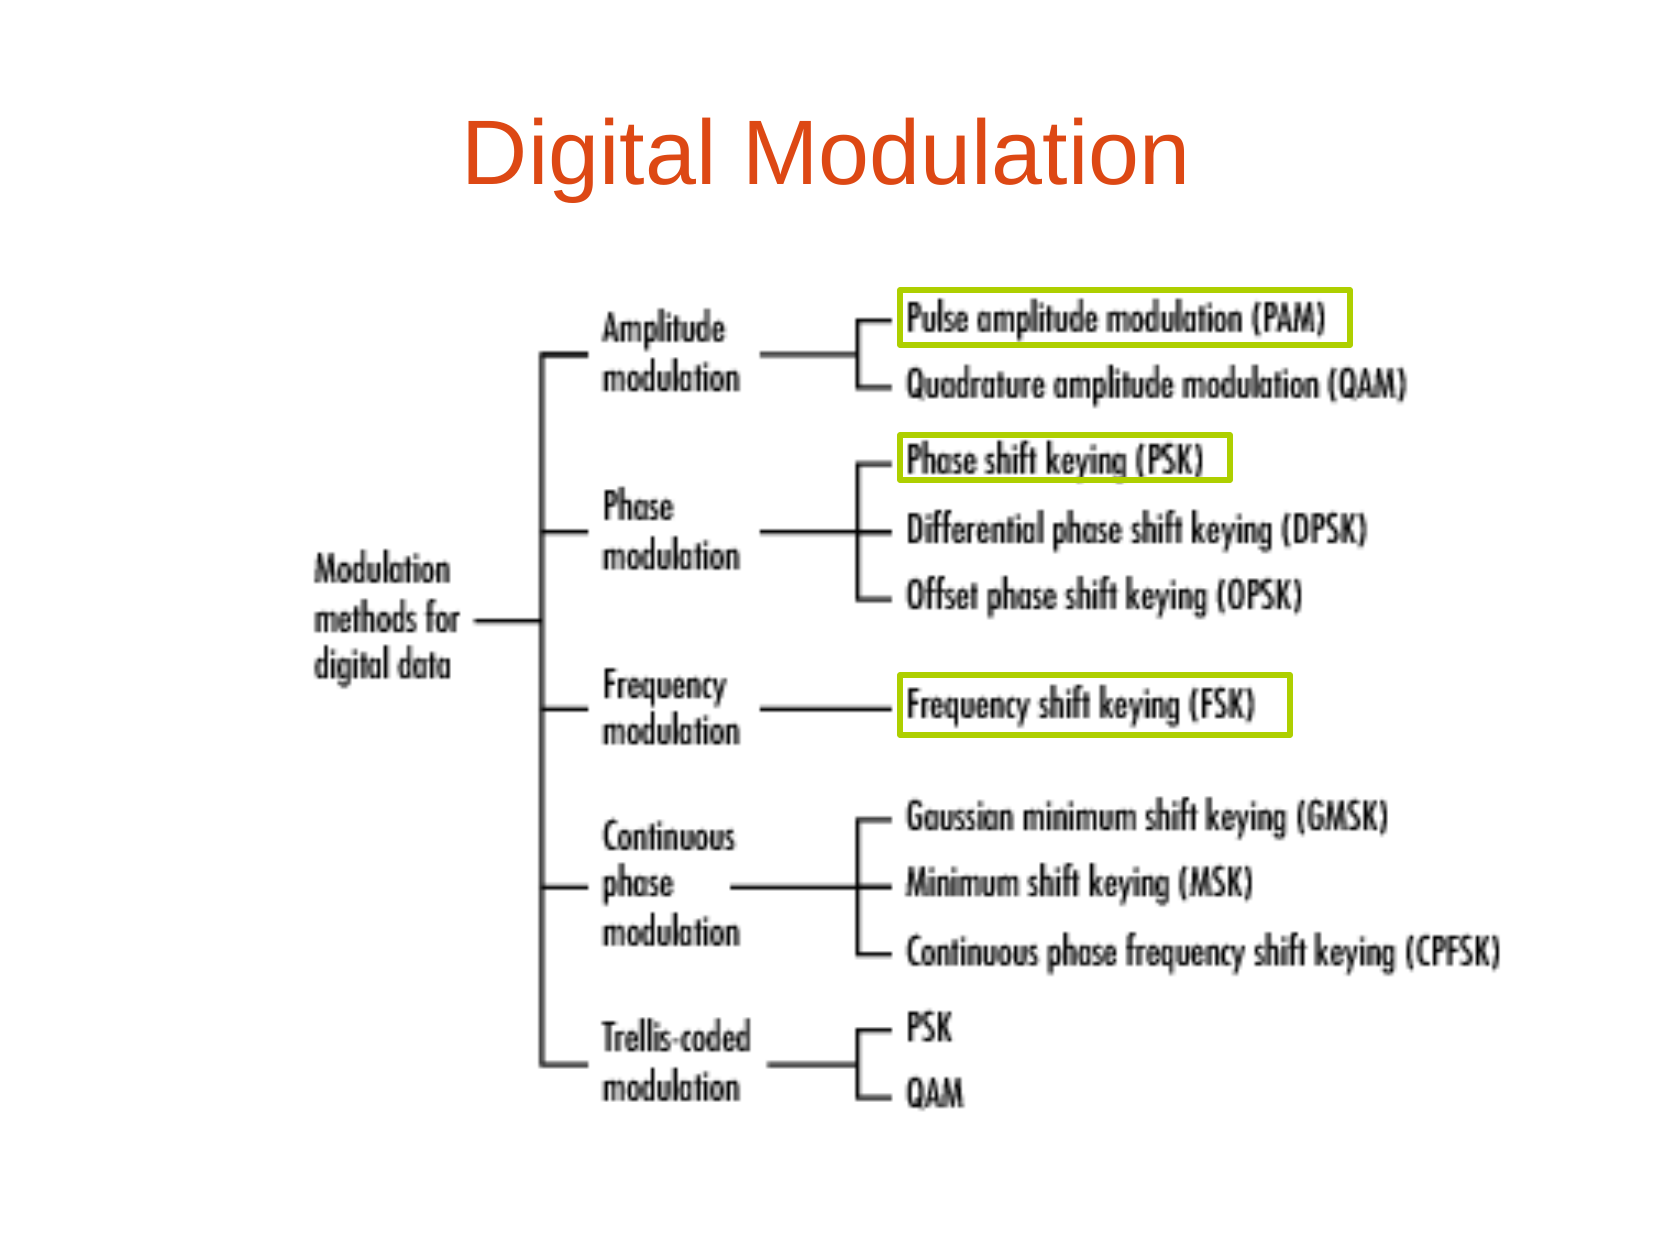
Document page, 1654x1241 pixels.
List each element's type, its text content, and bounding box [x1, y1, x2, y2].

picture [309, 290, 1510, 1125]
title Digital Modulation [82, 49, 1571, 257]
picture [903, 293, 1347, 342]
